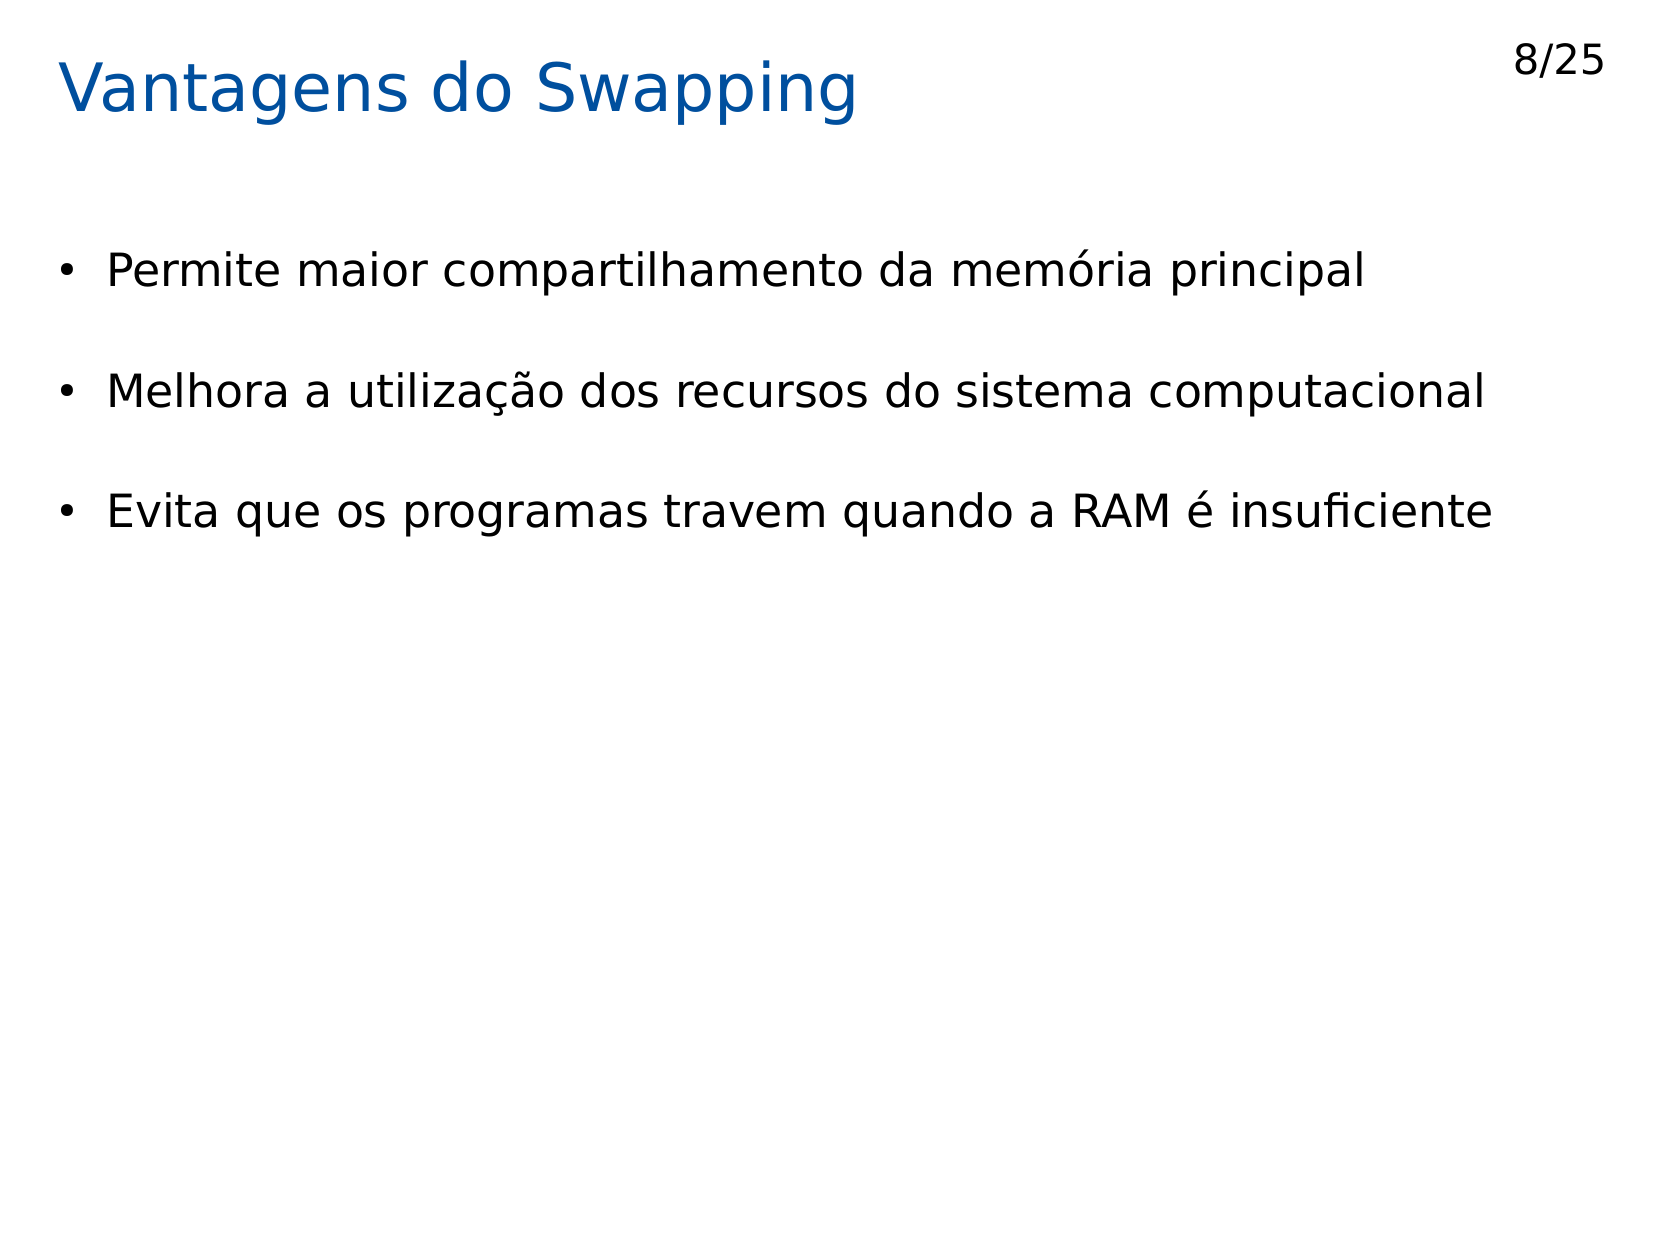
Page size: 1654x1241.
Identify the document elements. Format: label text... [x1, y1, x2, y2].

list Permite maior compartilhamento da memória principal Melhora a utilização dos recursos do sistema computacional Evita que os programas travem quando a RAM é insuficiente [59, 236, 1595, 1211]
title Vantagens do Swapping [59, 29, 1506, 148]
